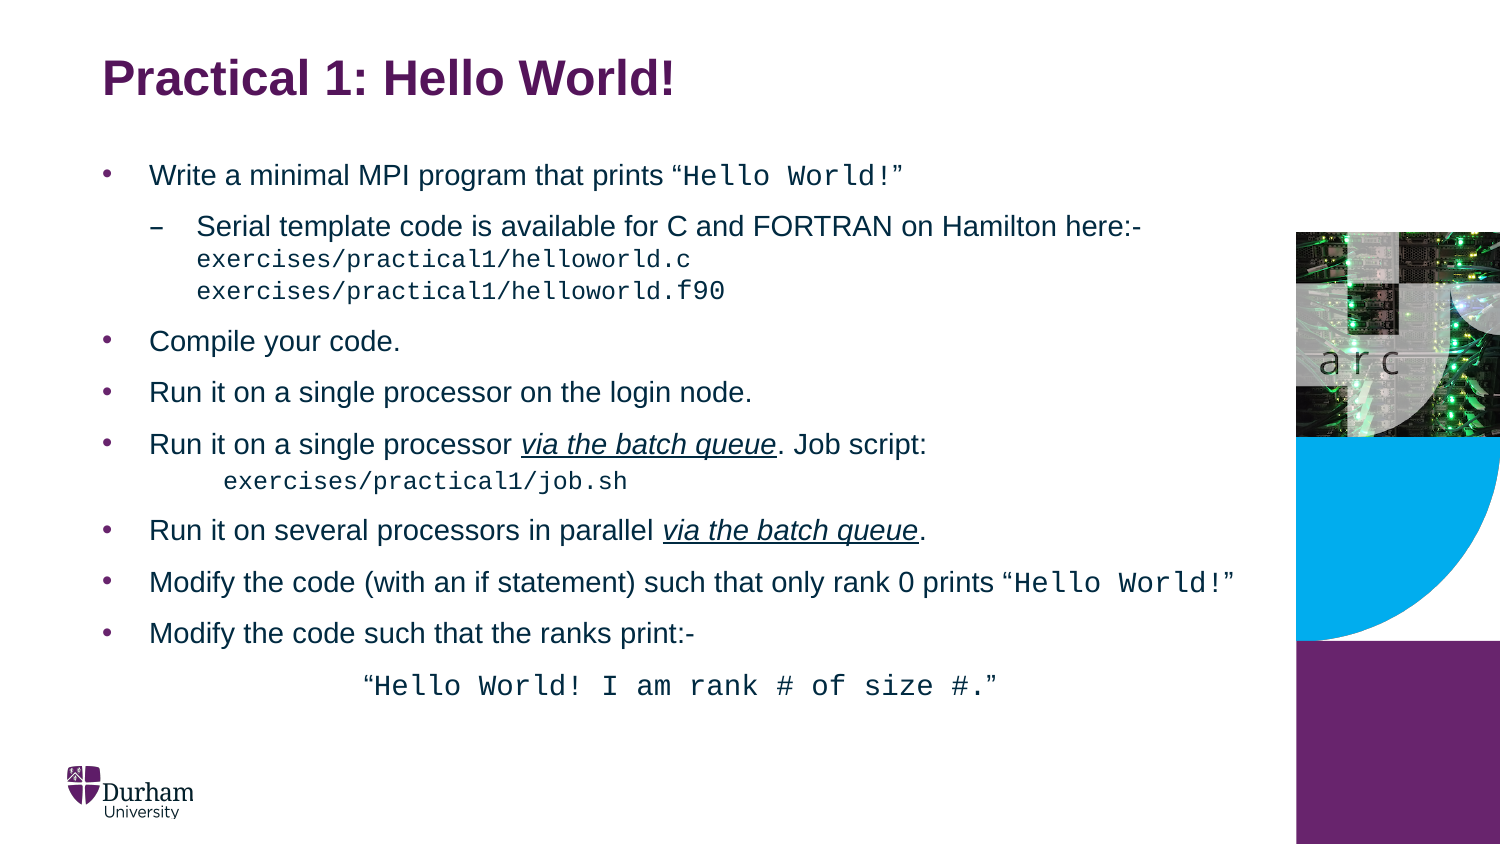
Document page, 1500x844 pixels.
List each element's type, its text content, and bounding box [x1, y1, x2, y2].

picture [1332, 467, 1500, 640]
picture [67, 766, 193, 819]
title Practical 1: Hello World! [101, 45, 1399, 187]
text_box [1296, 640, 1500, 844]
picture [1296, 232, 1500, 436]
list Write a minimal MPI program that prints “Hello World!” Serial template code is available for C and FORTRAN on Hamilton here:- exercises/practical1/helloworld.c exercises/practical1/helloworld.f90 Compile your code. Run it on a single processor on the login node. Run it on a single processor via the batch queue. Job script: exercises/practical1/job.sh Run it on several processors in parallel via the batch queue. Modify the code (with an if statement) such that only rank 0 prints “Hello World!” Modify the code such that the ranks print:- “Hello World! I am rank # of size #.” [101, 156, 1258, 494]
